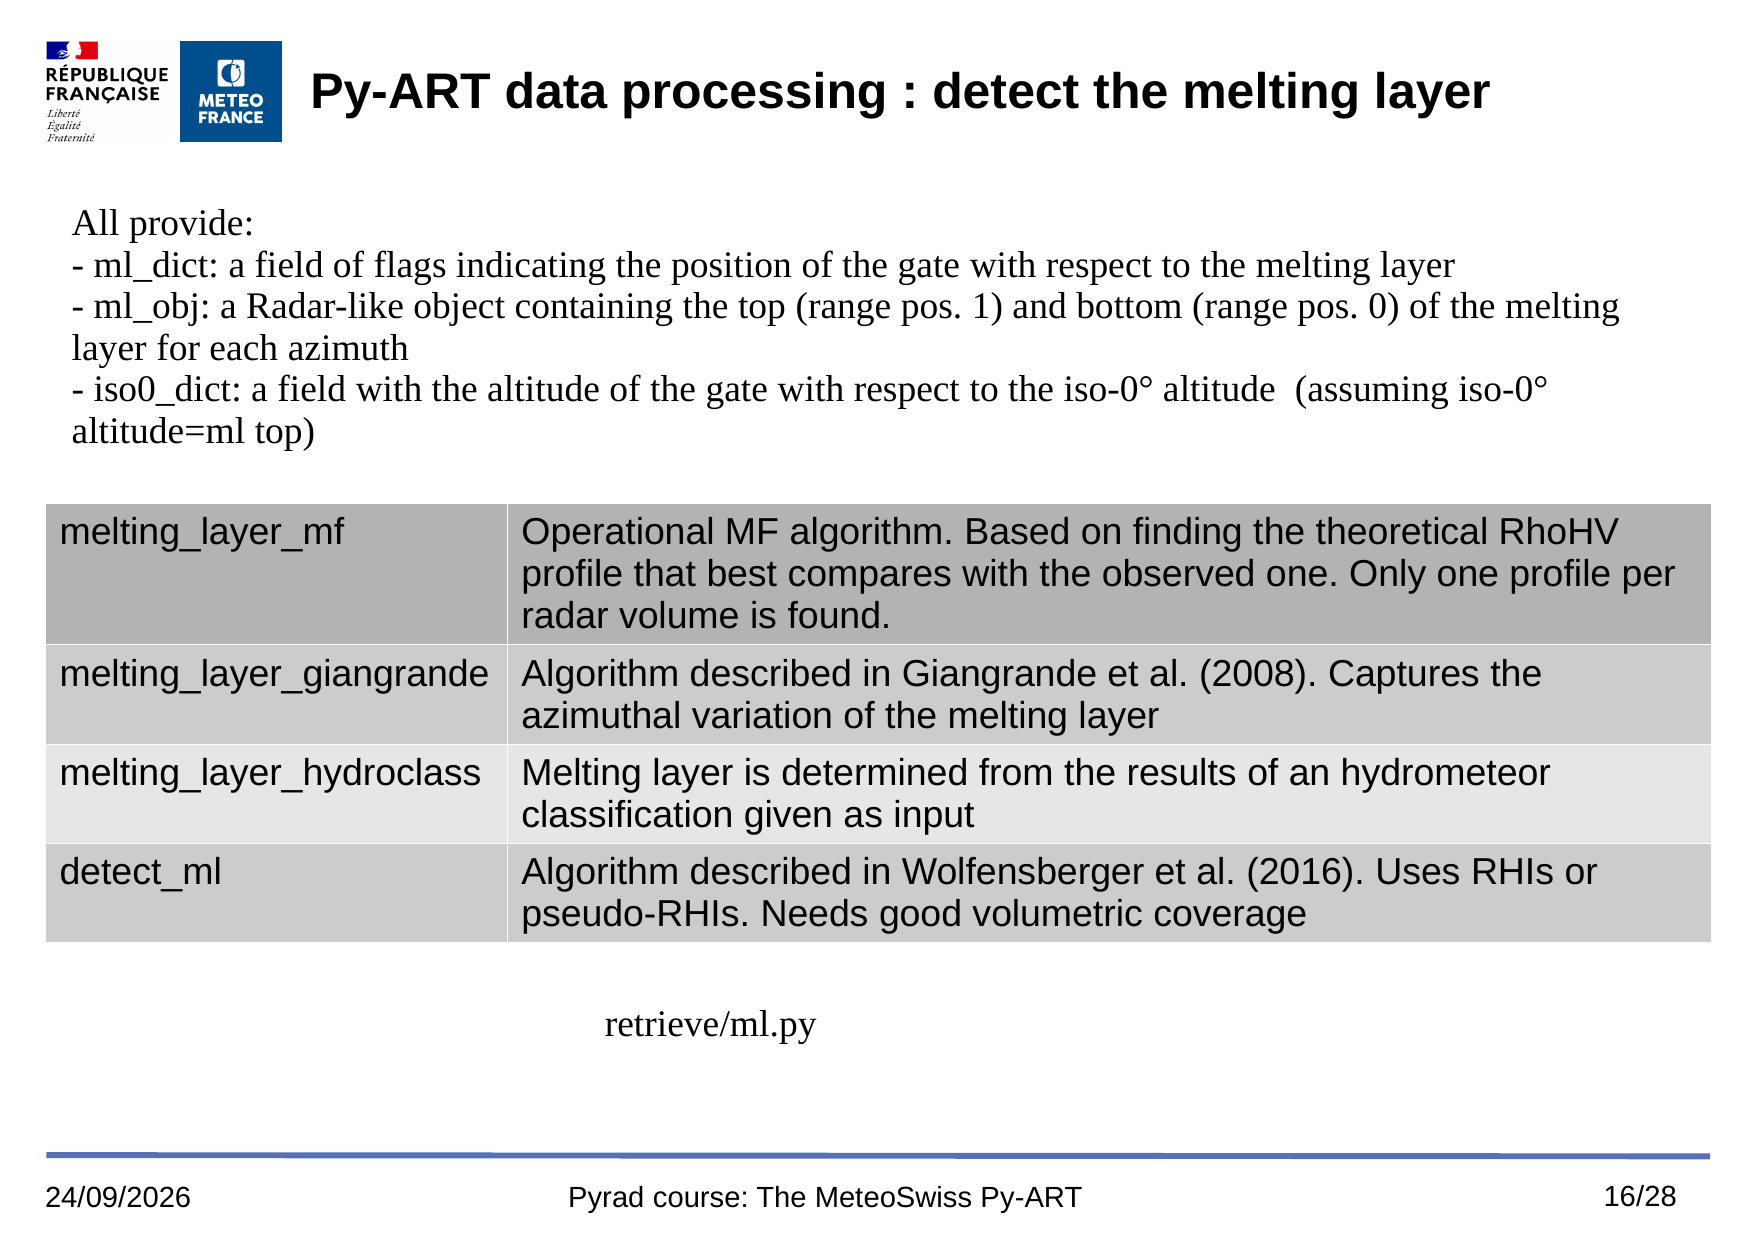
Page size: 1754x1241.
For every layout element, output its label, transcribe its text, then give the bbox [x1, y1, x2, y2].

table_cell Algorithm described in Giangrande et al. (2008). Captures the azimuthal variation of the melting layer [508, 645, 1711, 744]
picture [46, 41, 172, 142]
table_header melting_layer_mf [46, 504, 507, 644]
text_box retrieve/ml.py [590, 995, 832, 1052]
title Py-ART data processing : detect the melting layer [310, 40, 1697, 142]
table_header Operational MF algorithm. Based on finding the theoretical RhoHV profile that best compares with the observed one. Only one profile per radar volume is found. [508, 504, 1711, 644]
table_cell detect_ml [46, 844, 507, 942]
picture [180, 41, 282, 142]
table_cell melting_layer_hydroclass [46, 745, 507, 843]
table_cell melting_layer_giangrande [46, 645, 507, 744]
table_cell Melting layer is determined from the results of an hydrometeor classification given as input [508, 745, 1711, 843]
table_cell Algorithm described in Wolfensberger et al. (2016). Uses RHIs or pseudo-RHIs. Needs good volumetric coverage [508, 844, 1711, 942]
text_box All provide: - ml_dict: a field of flags indicating the position of the gate with respect to the melting layer - ml_obj: a Radar-like object containing the top (range pos. 1) and bottom (range pos. 0) of the melting layer for each azimuth - iso0_dict: a field with the altitude of the gate with respect to the iso-0° altitude (assuming iso-0° altitude=ml top) [56, 194, 1696, 459]
